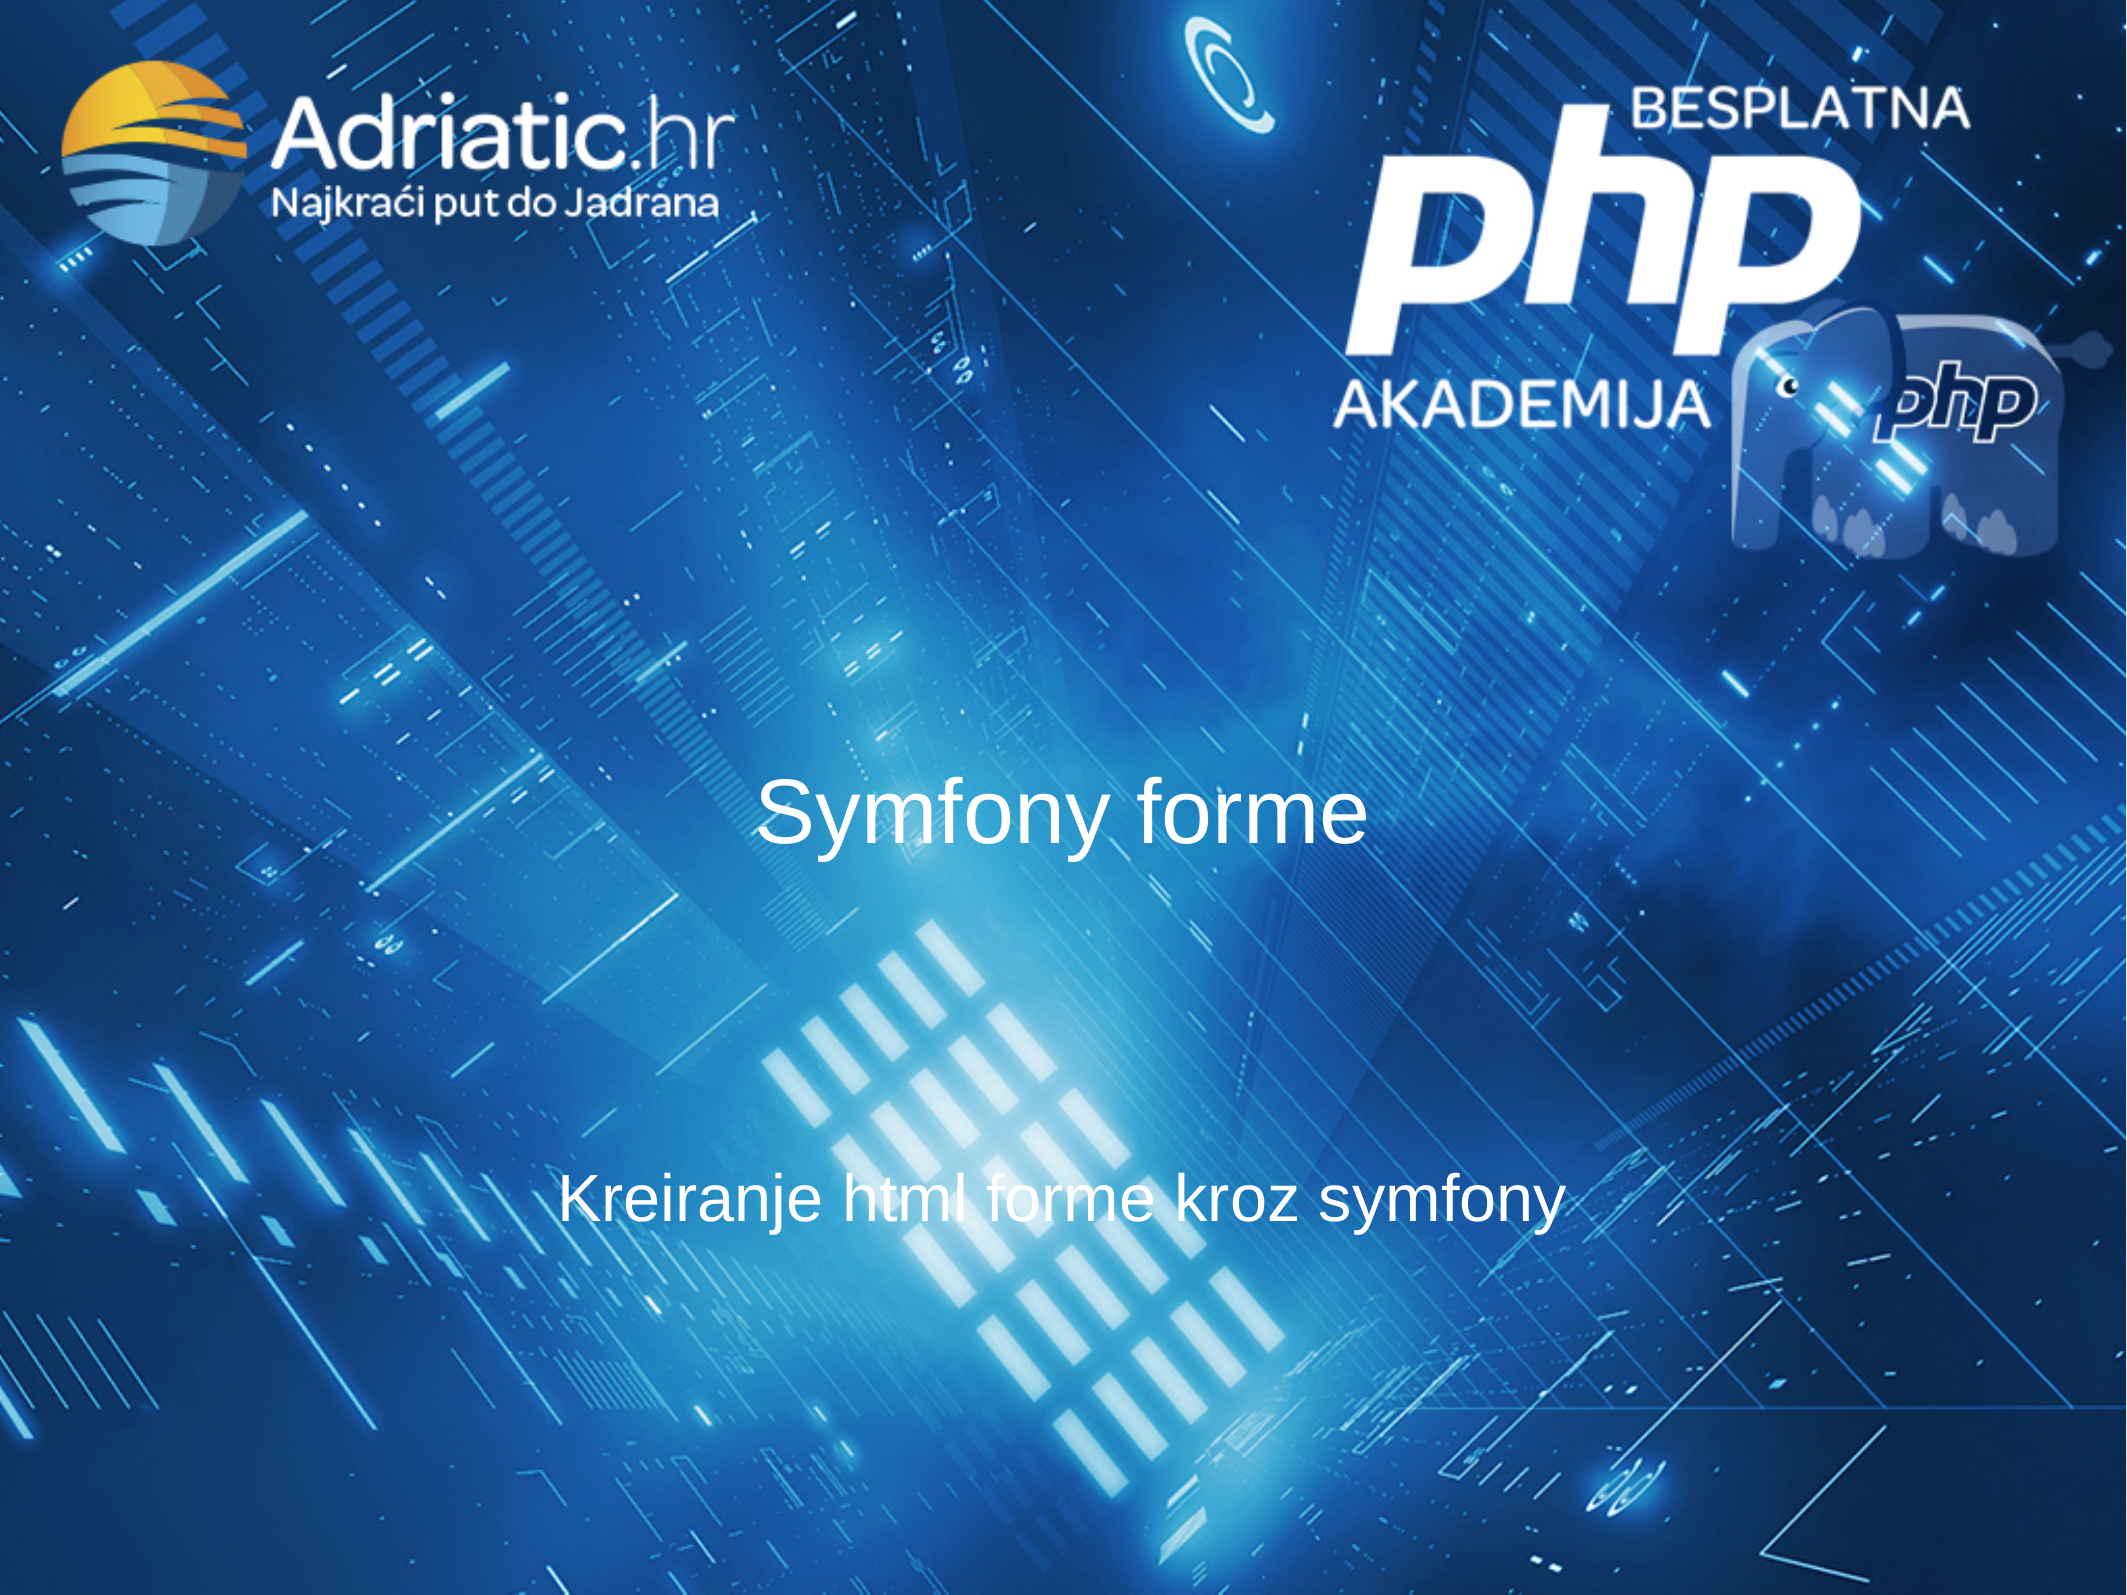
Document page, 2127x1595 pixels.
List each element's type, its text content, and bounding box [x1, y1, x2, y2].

subtitle Kreiranje html forme kroz symfony [106, 1098, 2020, 1300]
picture [0, 0, 2127, 1595]
title Symfony forme [106, 678, 2020, 945]
